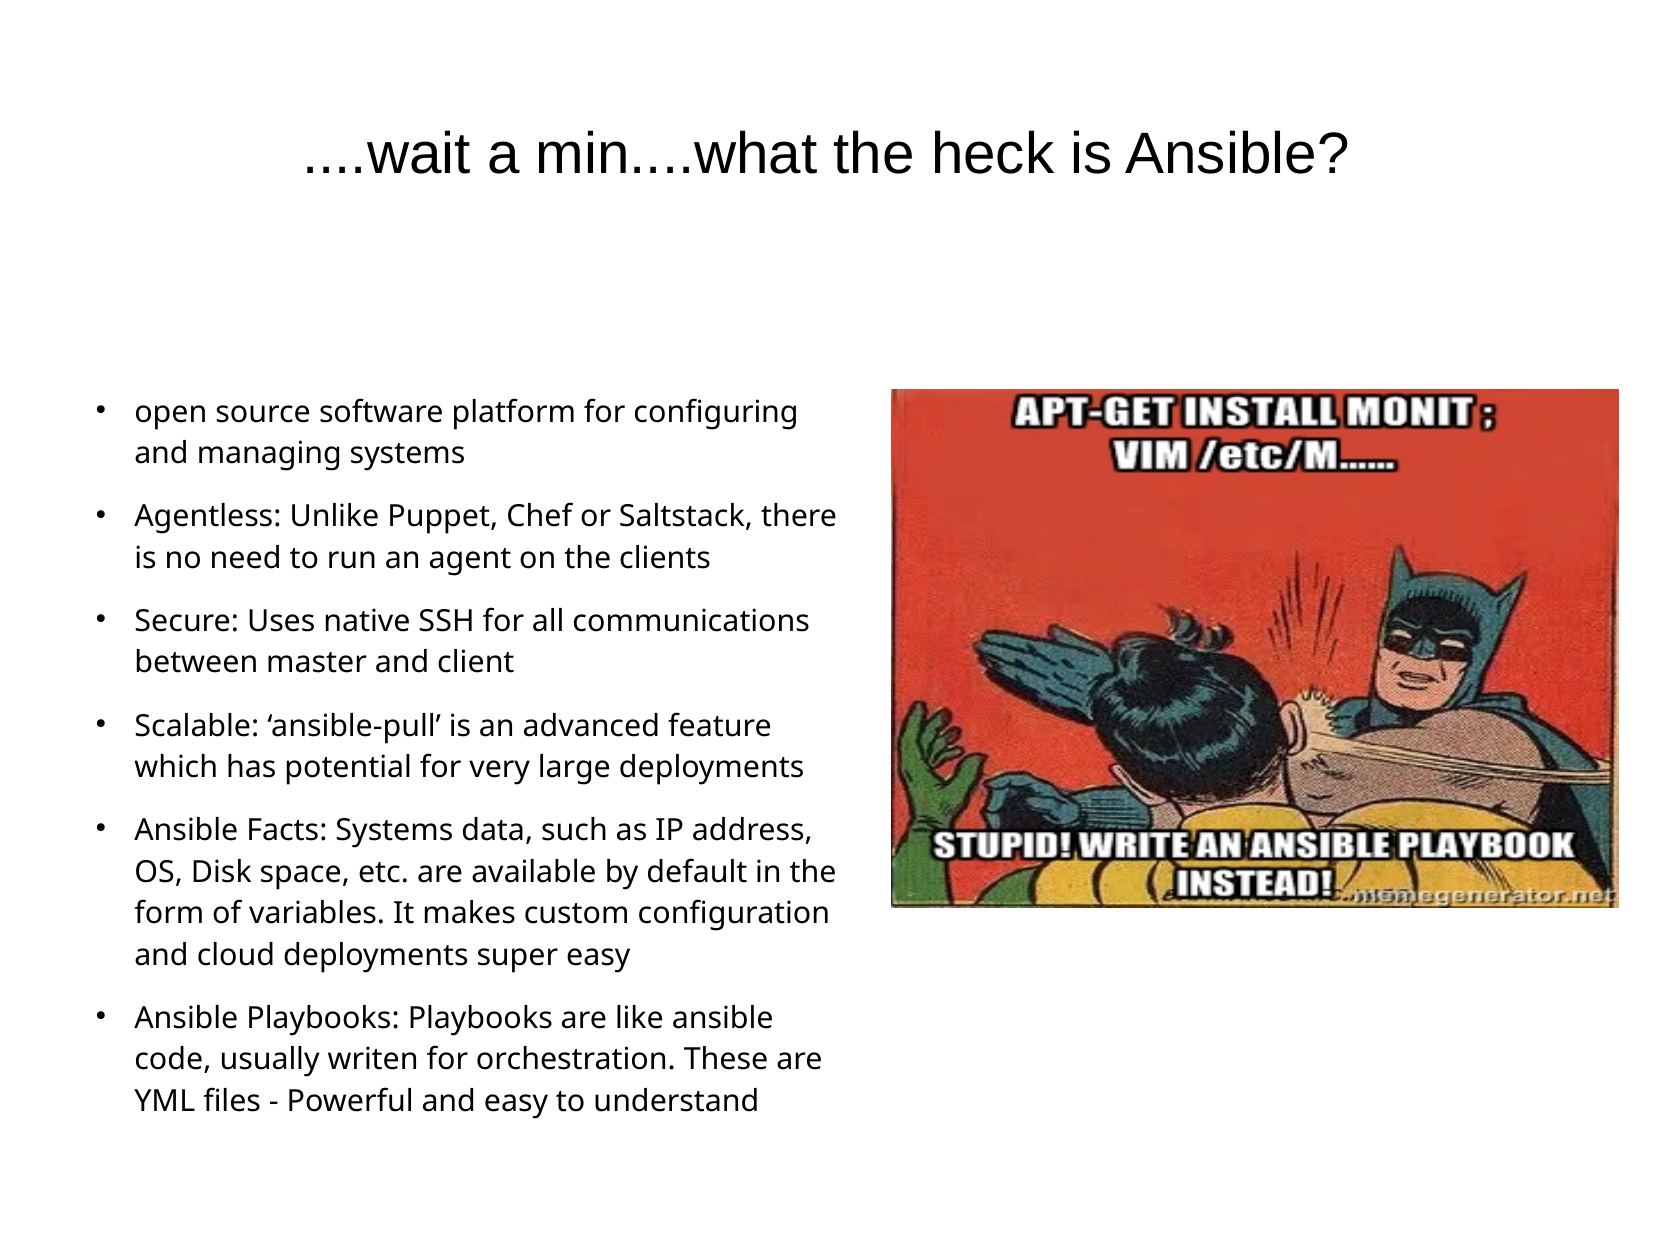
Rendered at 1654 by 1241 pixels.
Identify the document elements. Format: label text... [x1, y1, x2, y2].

list open source software platform for configuring and managing systems Agentless: Unlike Puppet, Chef or Saltstack, there is no need to run an agent on the clients Secure: Uses native SSH for all communications between master and client Scalable: ‘ansible-pull’ is an advanced feature which has potential for very large deployments Ansible Facts: Systems data, such as IP address, OS, Disk space, etc. are available by default in the form of variables. It makes custom configuration and cloud deployments super easy Ansible Playbooks: Playbooks are like ansible code, usually writen for orchestration. These are YML files - Powerful and easy to understand [82, 389, 851, 1134]
picture [891, 389, 1619, 908]
title ....wait a min....what the heck is Ansible? [82, 49, 1571, 257]
